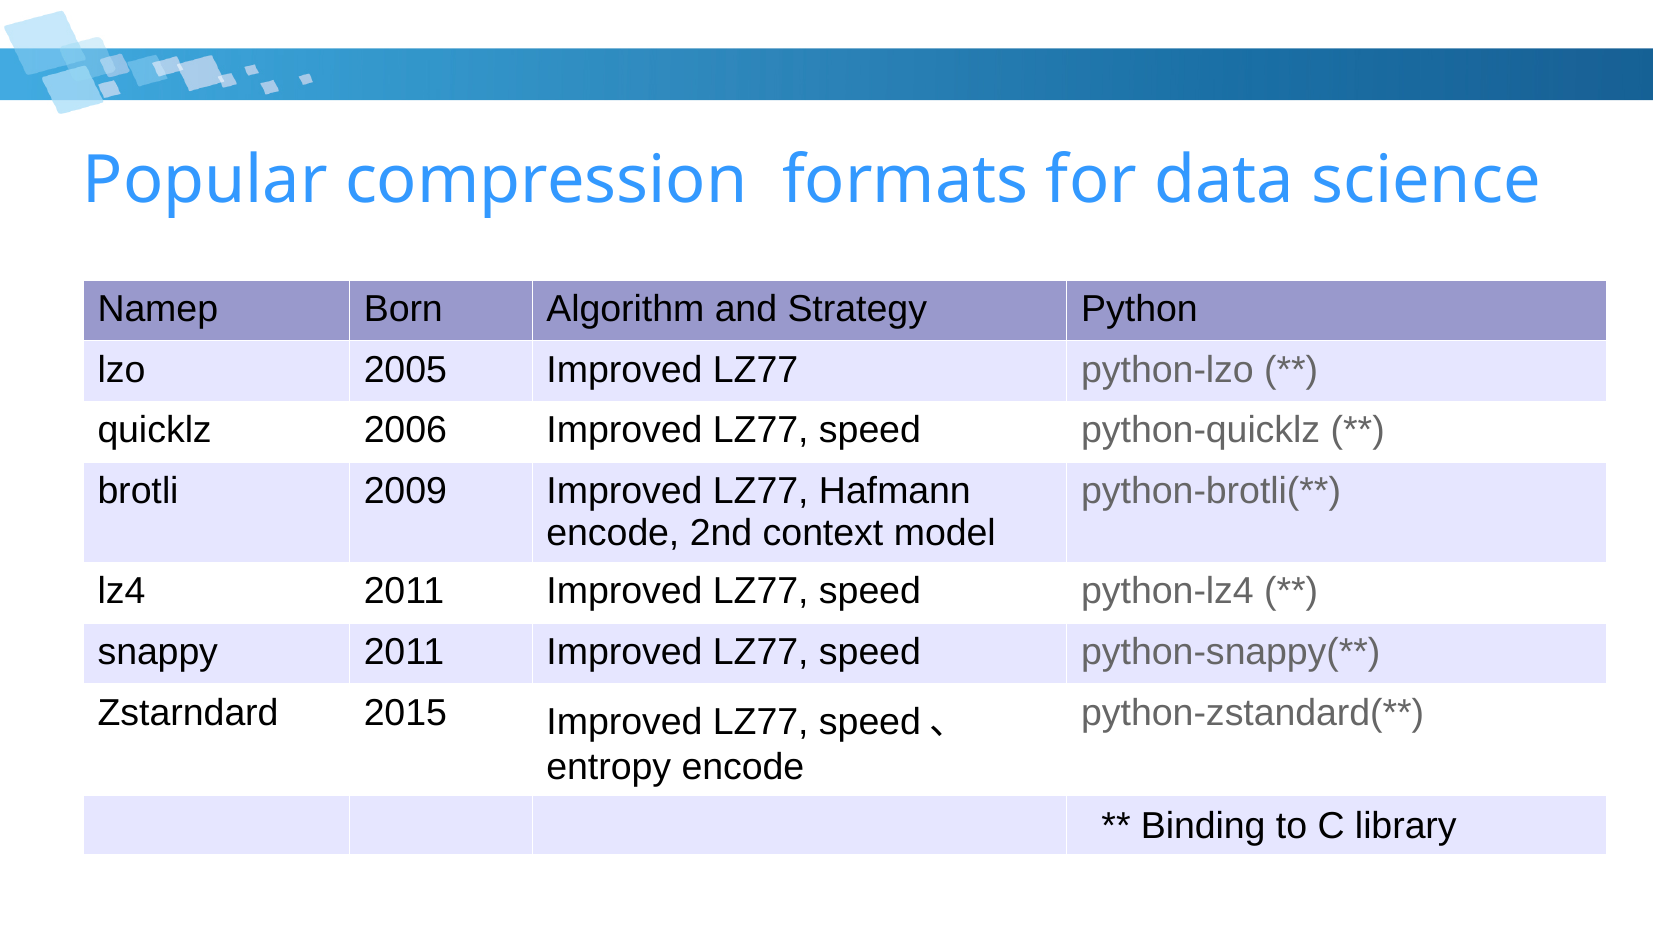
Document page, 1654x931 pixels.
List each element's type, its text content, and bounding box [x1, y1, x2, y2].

table_cell [84, 796, 349, 854]
table_cell Zstarndard [84, 684, 349, 795]
table_header Namep [84, 281, 349, 340]
table_header Born [350, 281, 532, 340]
table_cell python-lz4 (**) [1067, 563, 1606, 623]
table_cell python-snappy(**) [1067, 624, 1606, 683]
table_cell 2009 [350, 463, 532, 562]
table_cell [1067, 796, 1606, 854]
table_cell Improved LZ77, speed、 entropy encode [533, 684, 1066, 795]
table_header Algorithm and Strategy [533, 281, 1066, 340]
table_cell 2015 [350, 684, 532, 795]
table_cell quicklz [84, 402, 349, 462]
table_cell Improved LZ77, speed [533, 563, 1066, 623]
table_cell python-quicklz (**) [1067, 402, 1606, 462]
table_cell lzo [84, 341, 349, 401]
table_cell 2011 [350, 563, 532, 623]
text_box ** Binding to C library [1086, 797, 1654, 854]
table_cell snappy [84, 624, 349, 683]
picture [0, 0, 1653, 929]
table_cell Improved LZ77, speed [533, 624, 1066, 683]
table_cell brotli [84, 463, 349, 562]
table_cell 2011 [350, 624, 532, 683]
table_cell [533, 796, 1066, 854]
table_cell python-zstandard(**) [1067, 684, 1606, 795]
table_cell Improved LZ77, speed [533, 402, 1066, 462]
table_cell 2006 [350, 402, 532, 462]
table_cell [350, 796, 532, 854]
table_cell 2005 [350, 341, 532, 401]
title Popular compression formats for data science [82, 99, 1571, 255]
table_cell python-lzo (**) [1067, 341, 1606, 401]
table_cell Improved LZ77 [533, 341, 1066, 401]
table_cell lz4 [84, 563, 349, 623]
table_header Python [1067, 281, 1606, 340]
table_cell Improved LZ77, Hafmann encode, 2nd context model [533, 463, 1066, 562]
table_cell python-brotli(**) [1067, 463, 1606, 562]
